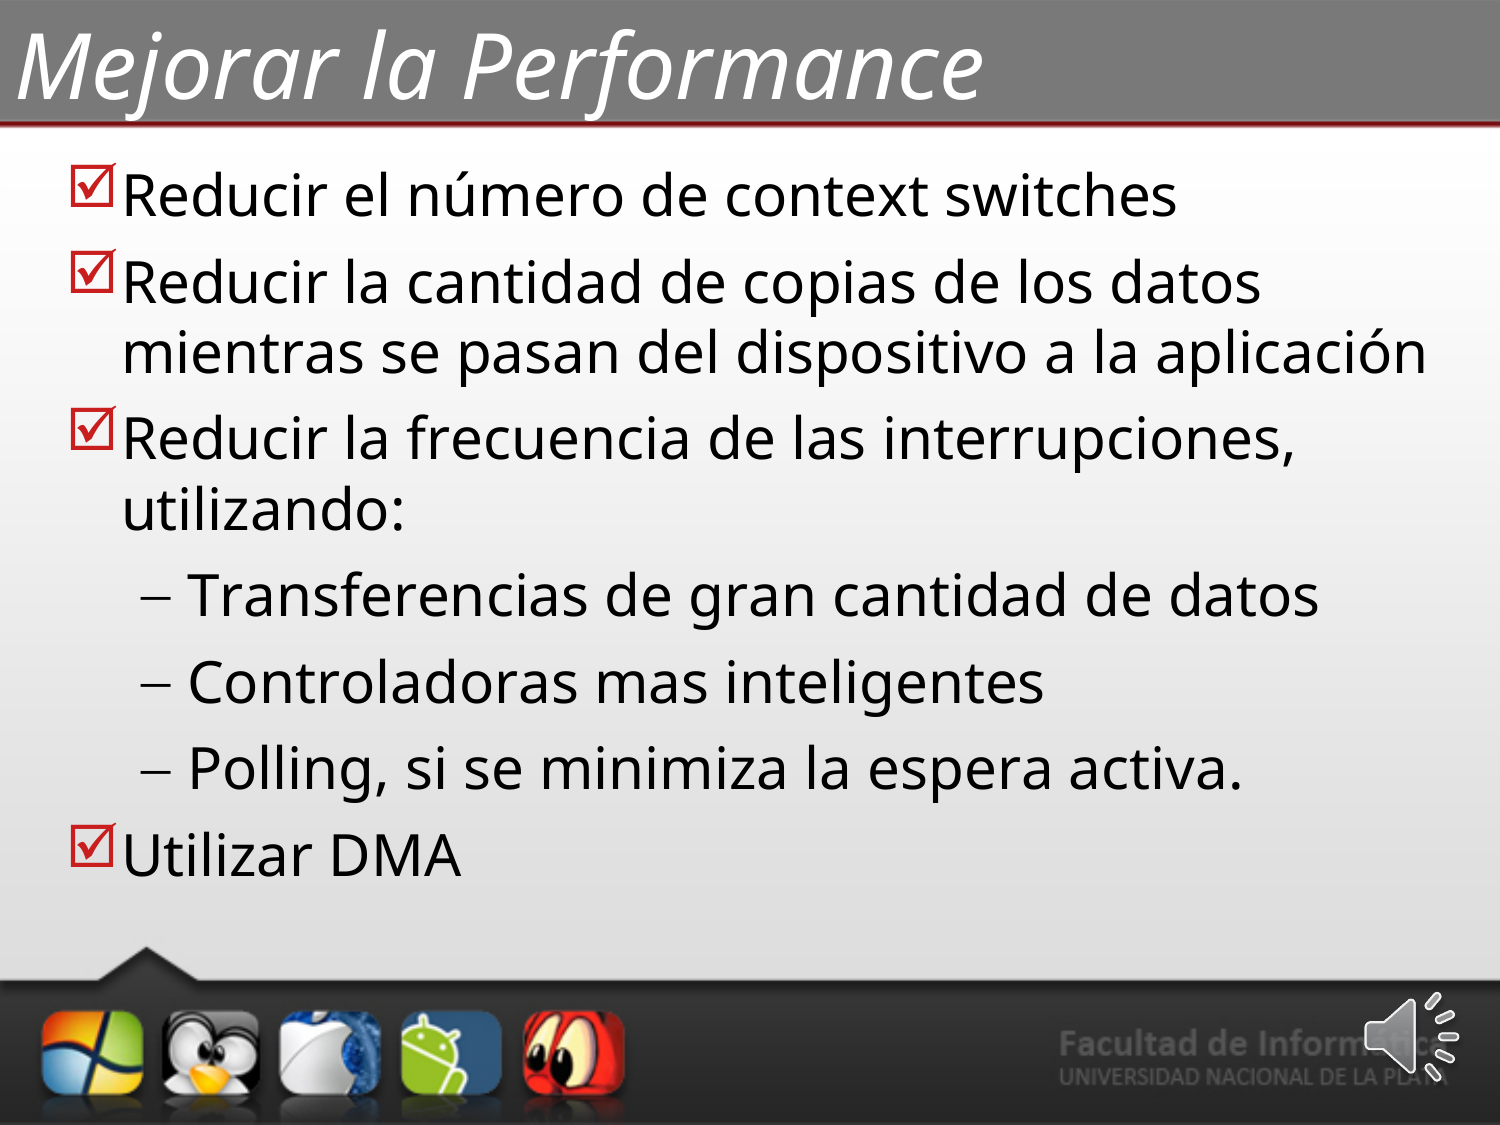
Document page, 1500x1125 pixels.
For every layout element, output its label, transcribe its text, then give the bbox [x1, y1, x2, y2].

text_box Reducir el número de context switches Reducir la cantidad de copias de los datos mientras se pasan del dispositivo a la aplicación Reducir la frecuencia de las interrupciones, utilizando: Transferencias de gran cantidad de datos Controladoras mas inteligentes Polling, si se minimiza la espera activa. Utilizar DMA [51, 150, 1459, 941]
picture [0, 126, 1500, 1125]
text_box Mejorar la Performance [0, 0, 1500, 126]
